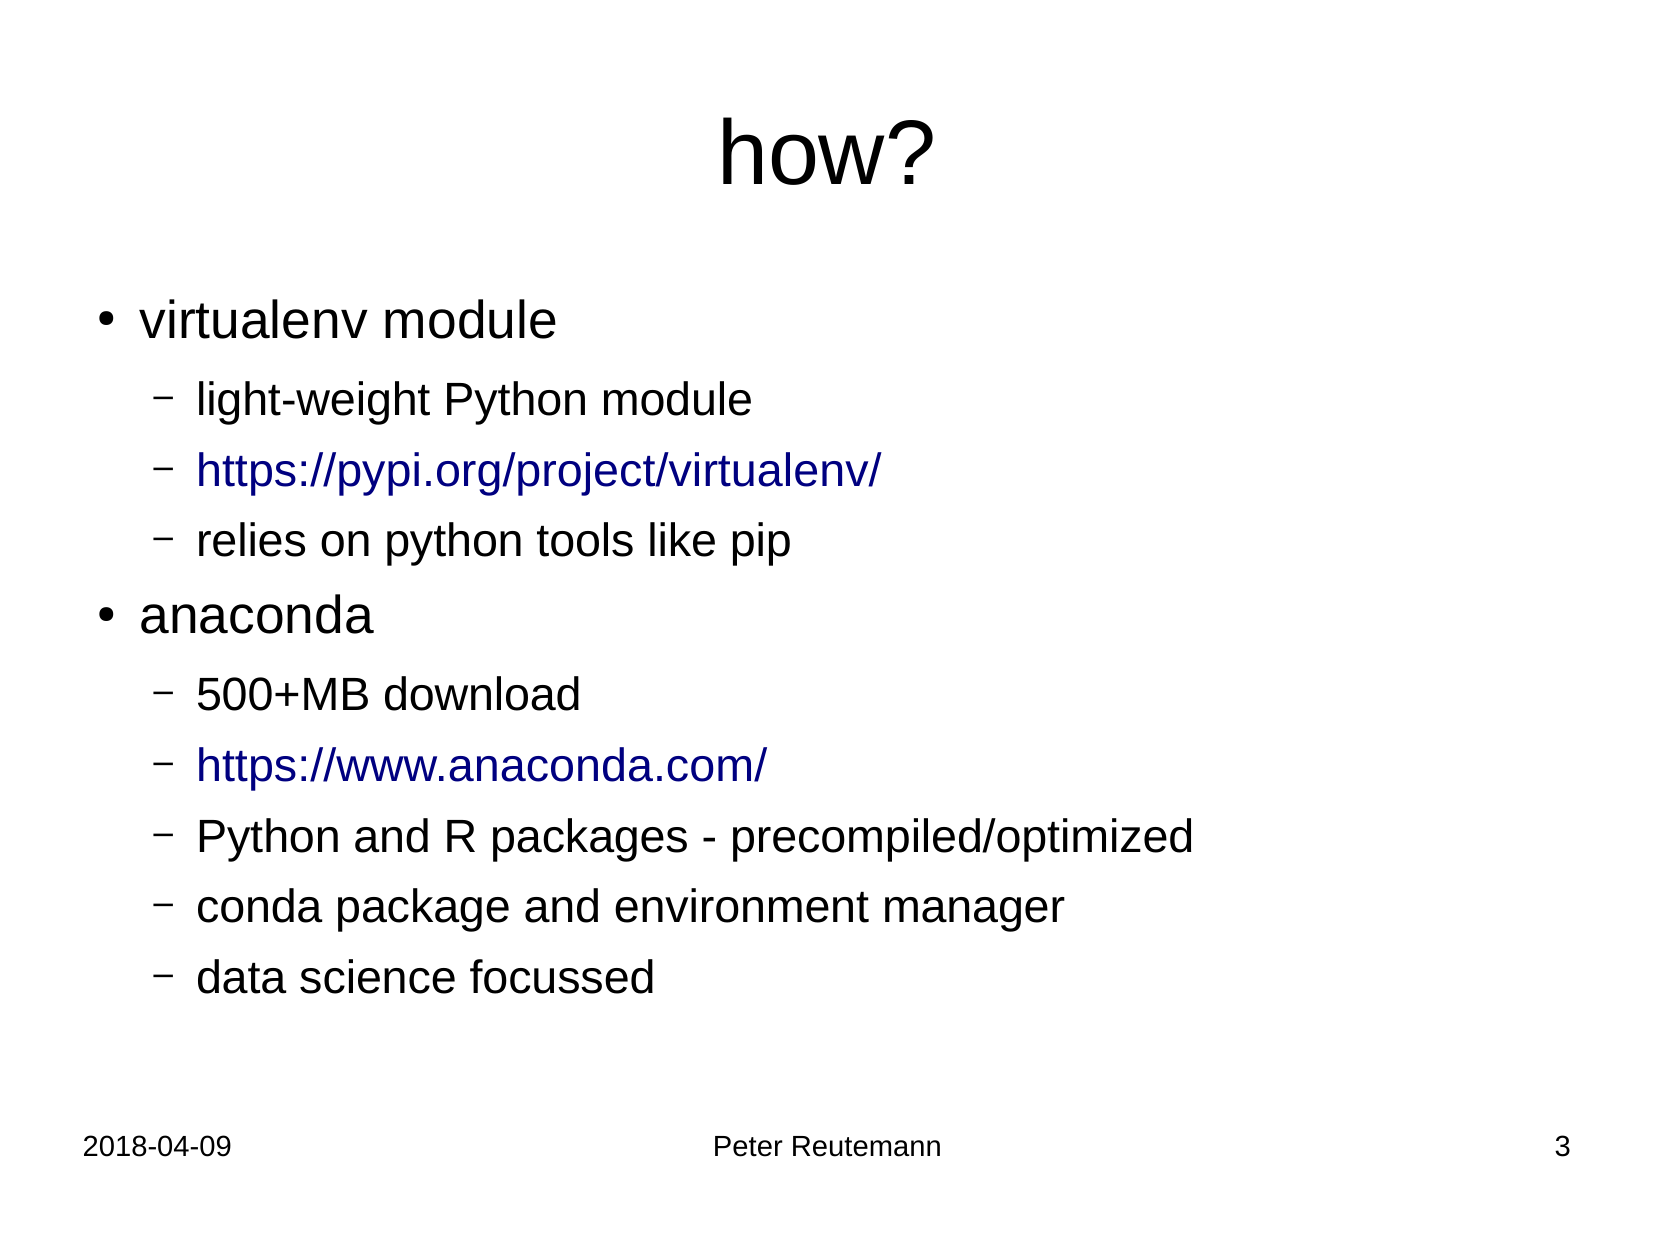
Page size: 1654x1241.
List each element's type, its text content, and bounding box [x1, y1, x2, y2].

title how? [82, 49, 1571, 257]
list virtualenv module light-weight Python module https://pypi.org/project/virtualenv/ relies on python tools like pip anaconda 500+MB download https://www.anaconda.com/ Python and R packages - precompiled/optimized conda package and environment manager data science focussed [82, 290, 1538, 1010]
